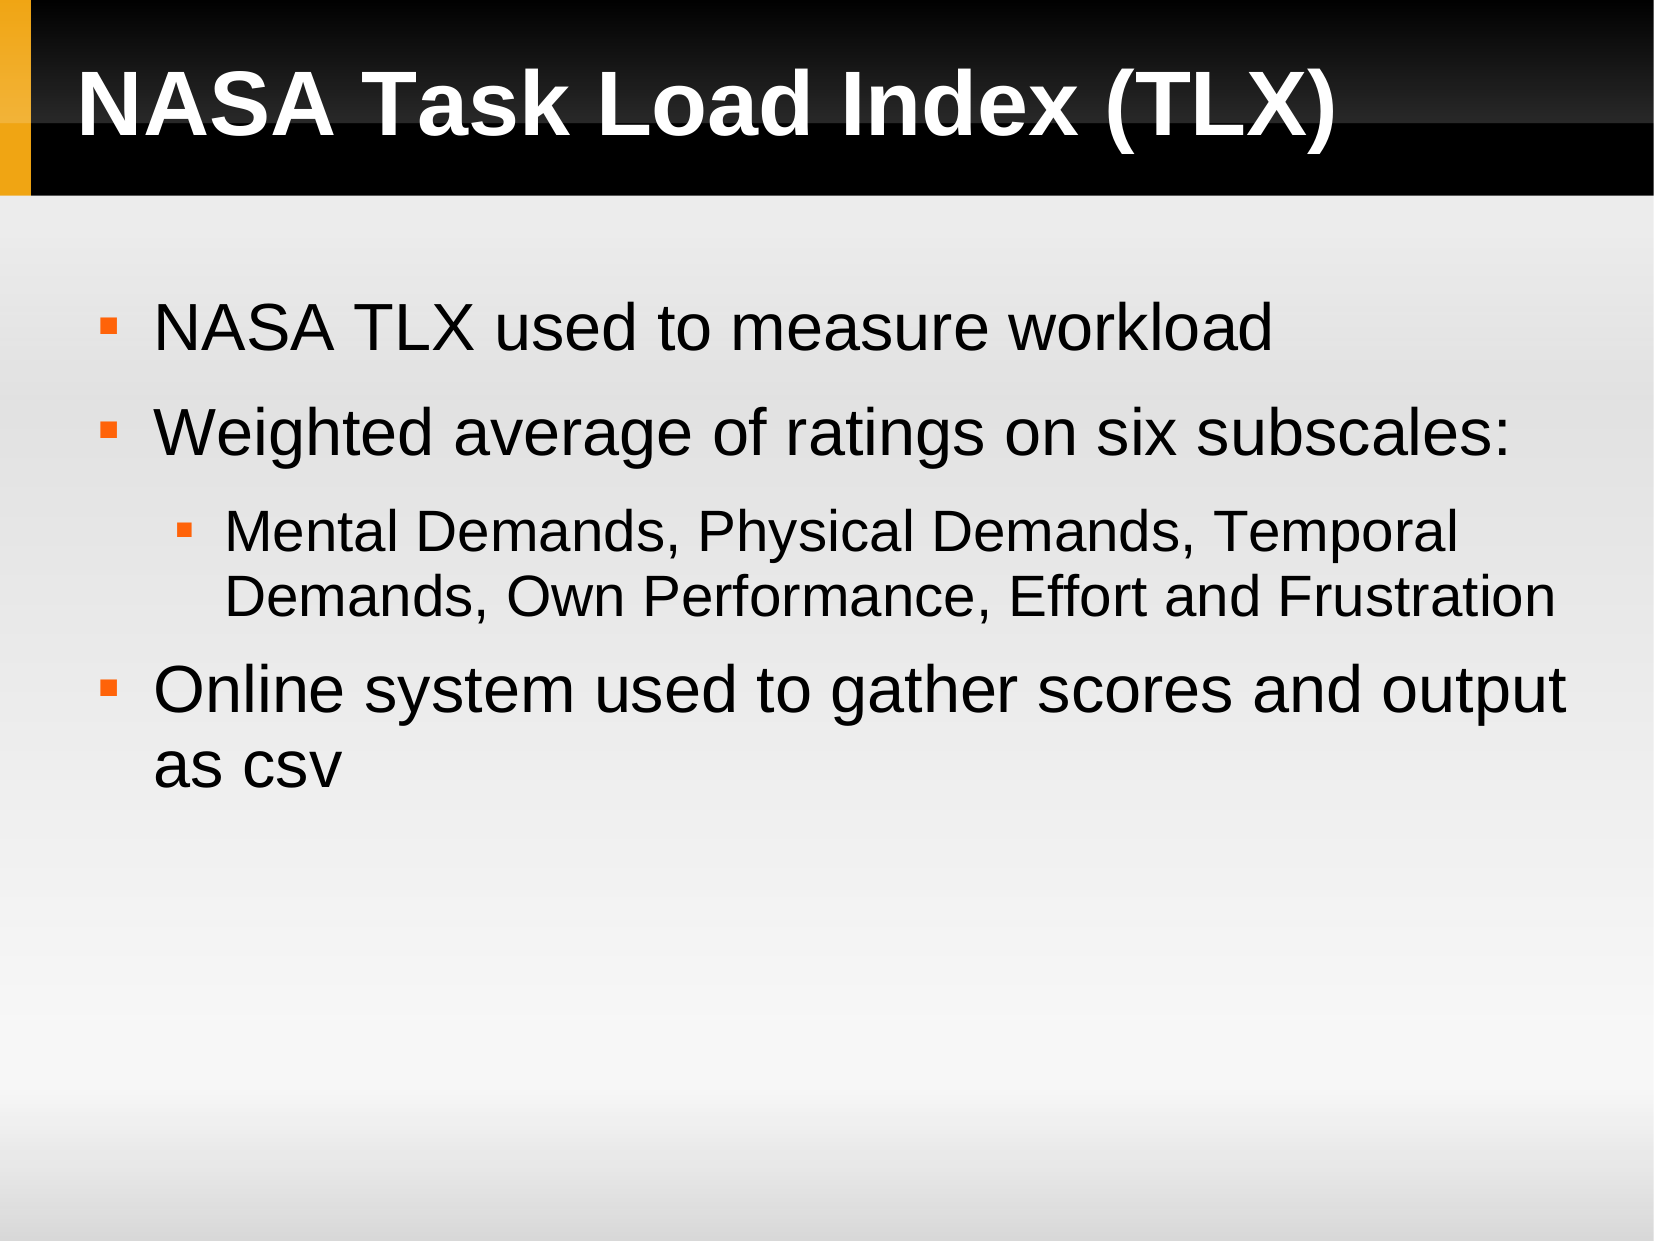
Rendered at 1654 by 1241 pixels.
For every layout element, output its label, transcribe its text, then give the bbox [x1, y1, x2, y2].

picture [0, 0, 1654, 1241]
title NASA Task Load Index (TLX) [76, 0, 1565, 208]
list NASA TLX used to measure workload Weighted average of ratings on six subscales: Mental Demands, Physical Demands, Temporal Demands, Own Performance, Effort and Frustration Online system used to gather scores and output as csv [82, 290, 1571, 1109]
